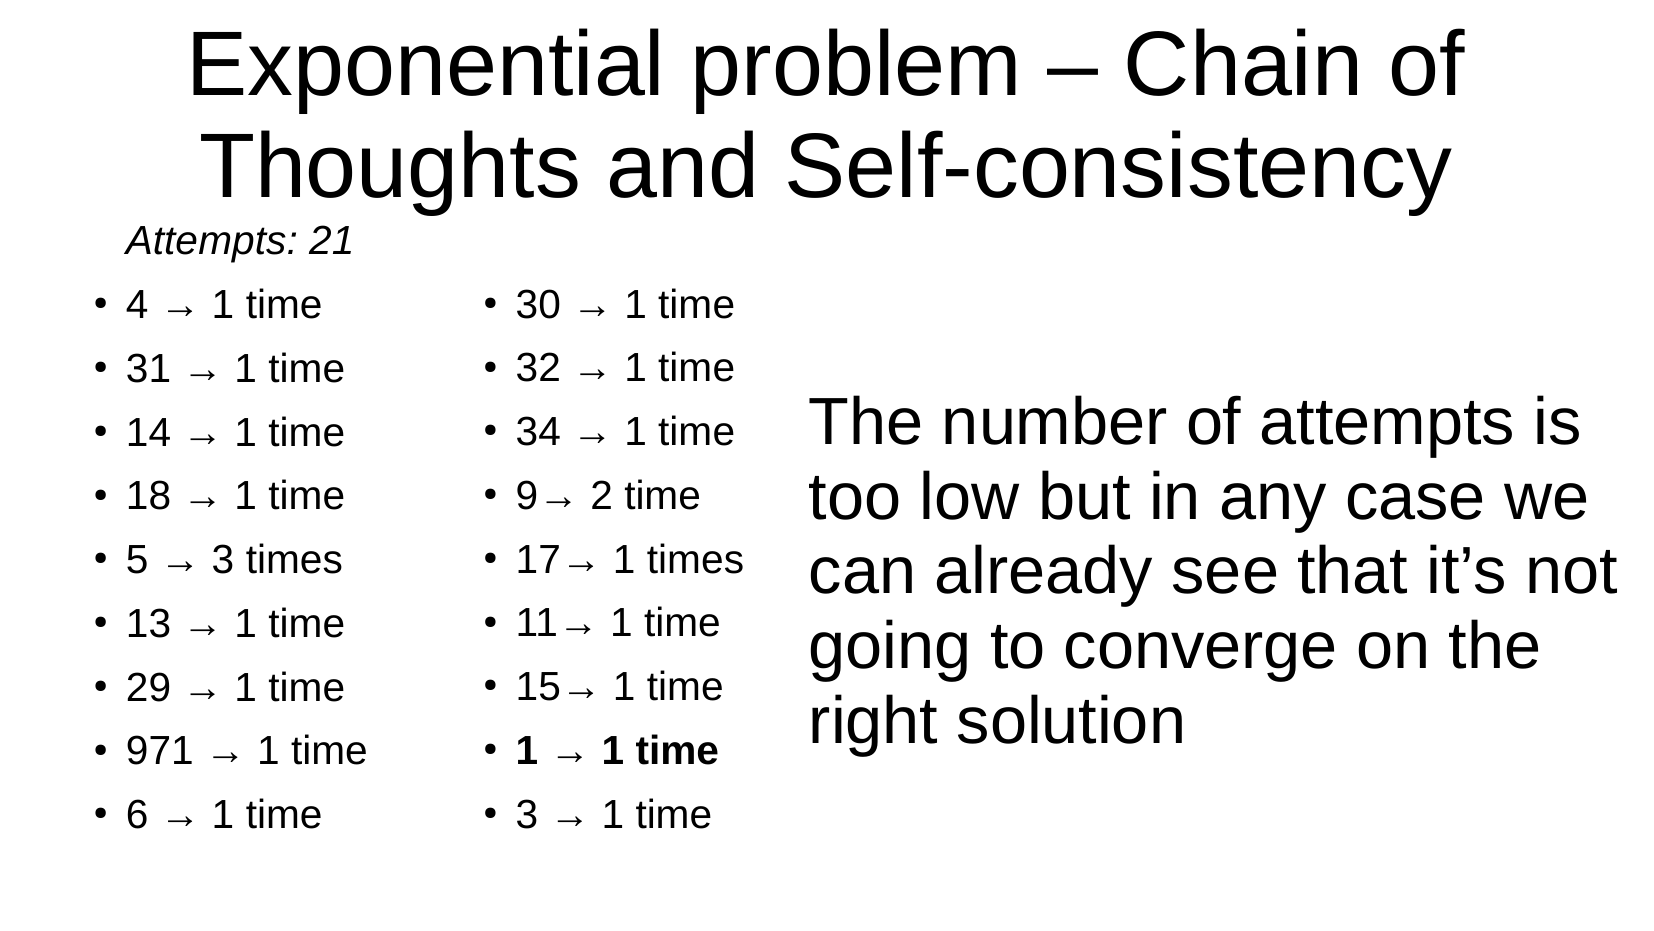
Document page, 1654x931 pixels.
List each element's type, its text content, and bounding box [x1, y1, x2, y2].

list The number of attempts is too low but in any case we can already see that it’s not going to converge on the right solution [738, 383, 1654, 787]
list 30 → 1 time 32 → 1 time 34 → 1 time 9→ 2 time 17→ 1 times 11→ 1 time 15→ 1 time 1 → 1 time 3 → 1 time [472, 217, 827, 857]
title Exponential problem – Chain of Thoughts and Self-consistency [82, 12, 1571, 218]
list Attempts: 21 4 → 1 time 31 → 1 time 14 → 1 time 18 → 1 time 5 → 3 times 13 → 1 time 29 → 1 time 971 → 1 time 6 → 1 time [82, 217, 472, 857]
